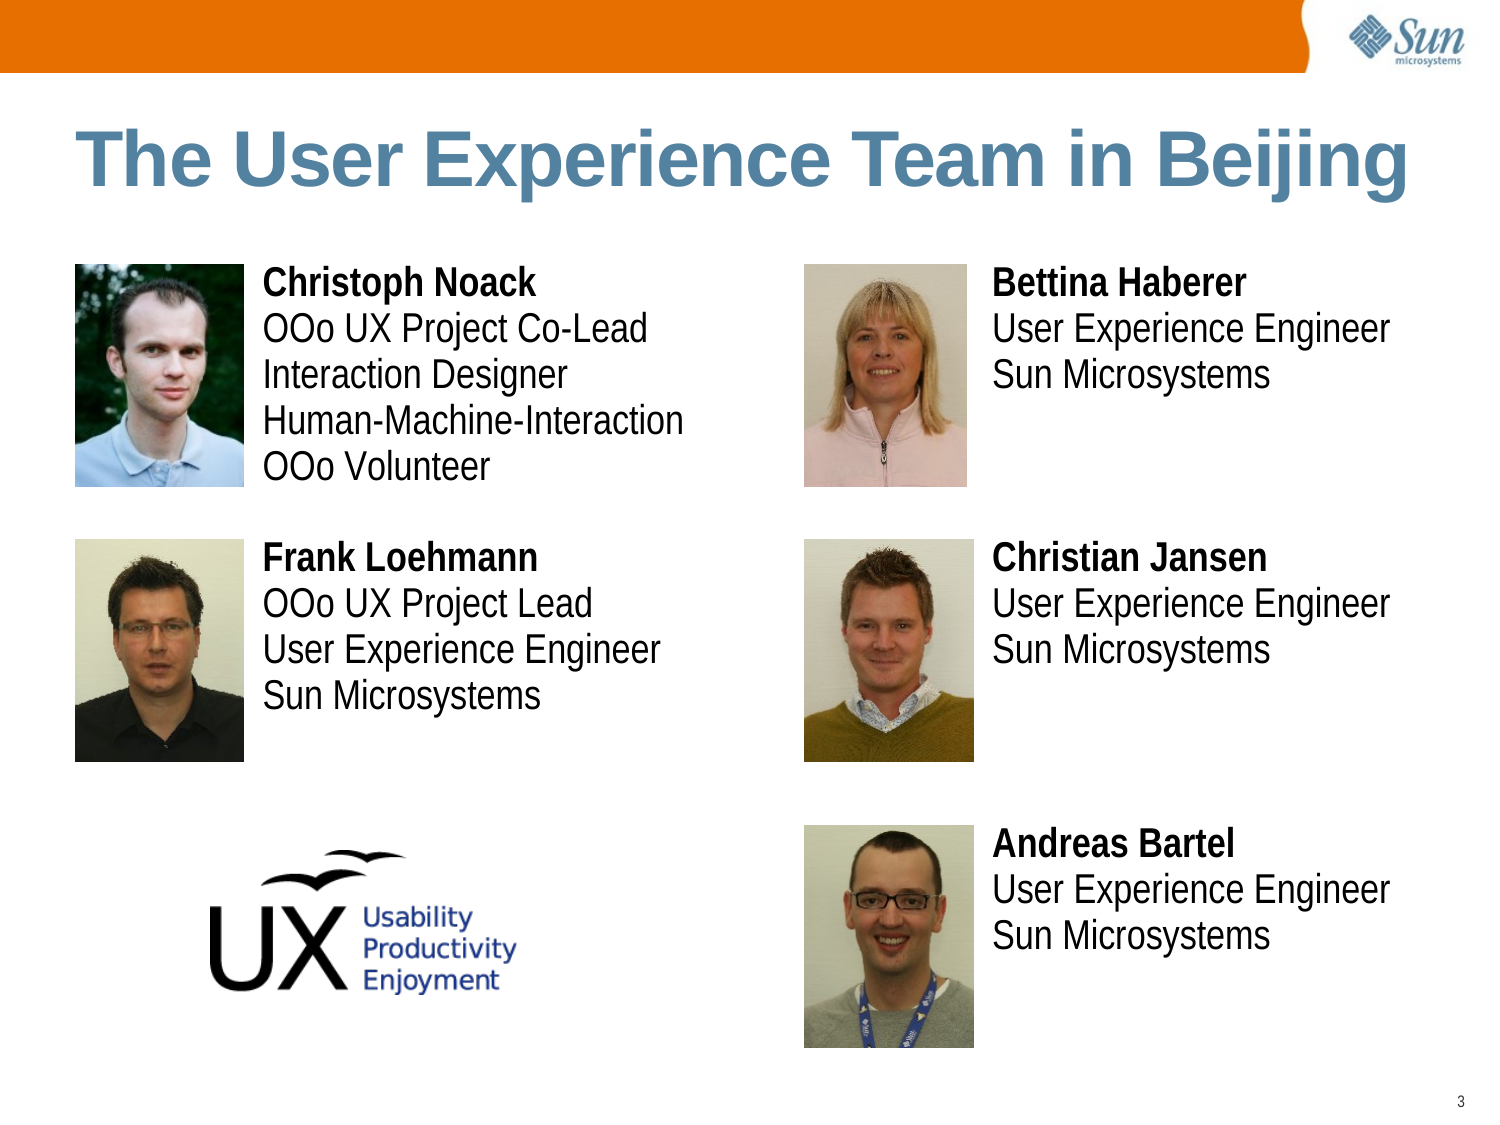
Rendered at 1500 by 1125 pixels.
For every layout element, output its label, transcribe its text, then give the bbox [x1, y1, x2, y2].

text_box Andreas Bartel User Experience Engineer Sun Microsystems [992, 825, 1458, 964]
picture [804, 539, 974, 762]
picture [75, 264, 244, 487]
picture [0, 0, 1500, 73]
text_box Bettina Haberer User Experience Engineer Sun Microsystems [992, 264, 1458, 403]
picture [804, 825, 974, 1048]
text_box Frank Loehmann OOo UX Project Lead User Experience Engineer Sun Microsystems [262, 539, 729, 724]
picture [210, 850, 518, 995]
text_box Christian Jansen User Experience Engineer Sun Microsystems [992, 539, 1458, 678]
picture [75, 539, 244, 762]
picture [804, 264, 967, 487]
title The User Experience Team in Beijing [75, 123, 1437, 227]
text_box Christoph Noack OOo UX Project Co-Lead Interaction Designer Human-Machine-Interaction OOo Volunteer [262, 264, 729, 494]
